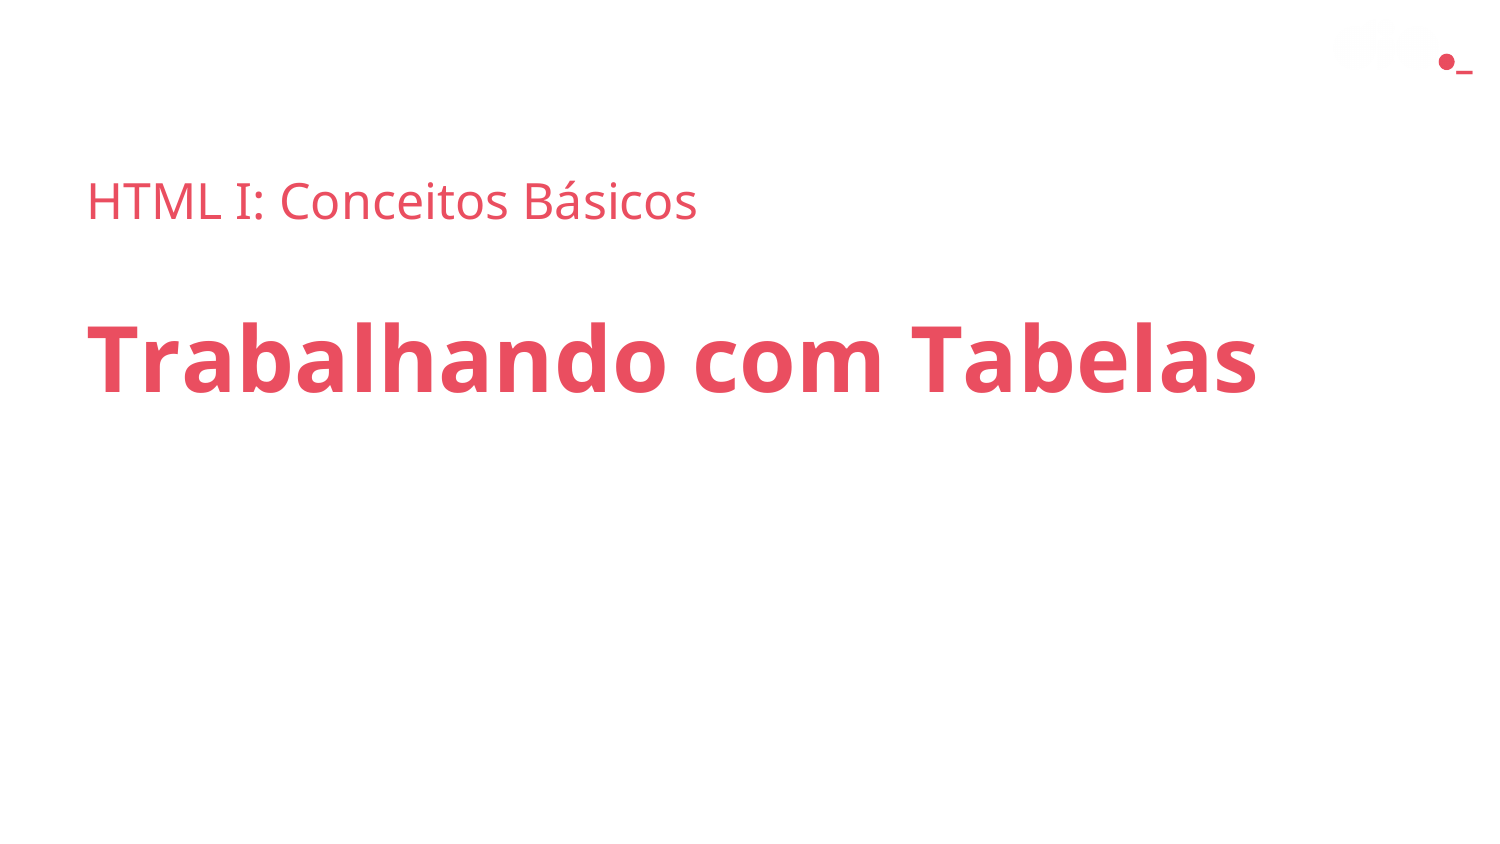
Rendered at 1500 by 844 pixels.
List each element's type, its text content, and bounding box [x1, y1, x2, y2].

picture [1333, 19, 1473, 75]
text_box HTML I: Conceitos Básicos [71, 145, 1383, 225]
text_box Trabalhando com Tabelas [71, 269, 1342, 550]
